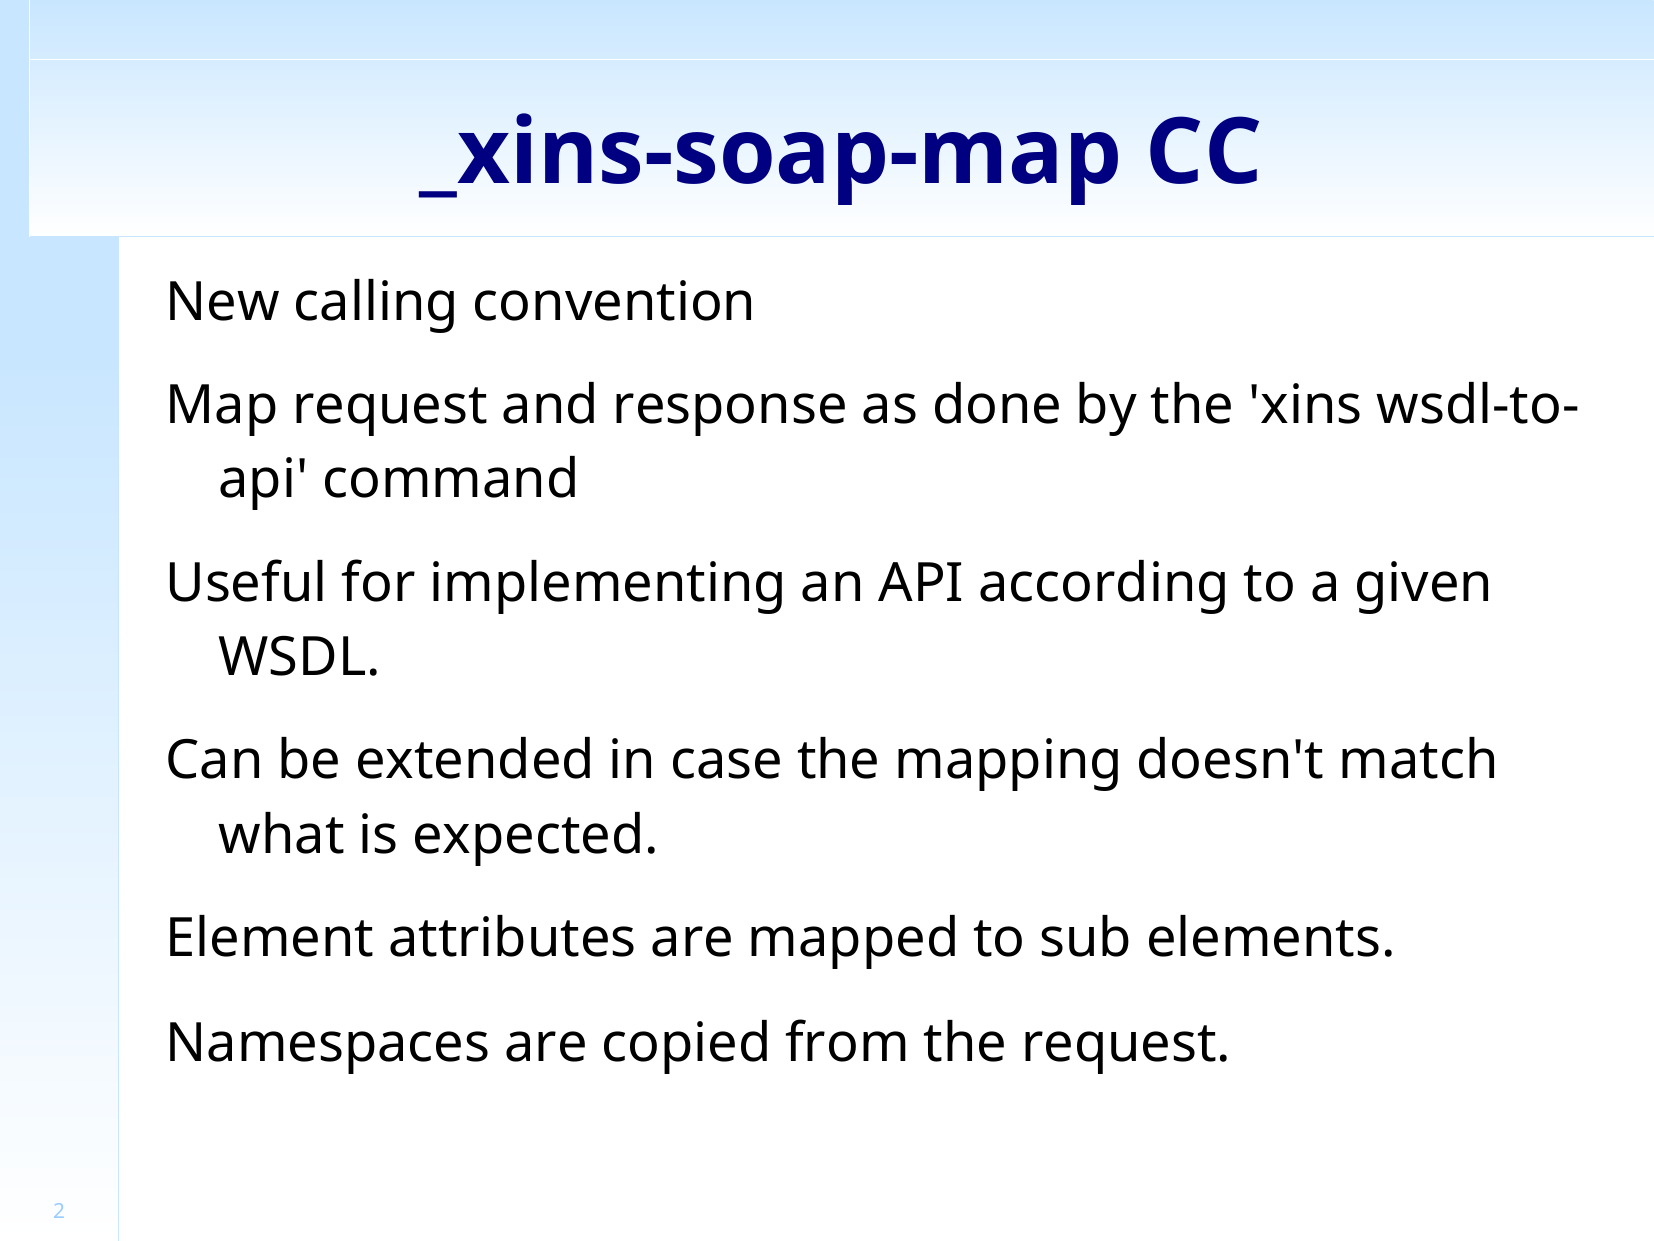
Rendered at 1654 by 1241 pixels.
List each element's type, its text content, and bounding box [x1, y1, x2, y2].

title _xins-soap-map CC [29, 59, 1654, 237]
list New calling convention Map request and response as done by the 'xins wsdl-to-api' command Useful for implementing an API according to a given WSDL. Can be extended in case the mapping doesn't match what is expected. Element attributes are mapped to sub elements. Namespaces are copied from the request. [147, 262, 1625, 1241]
